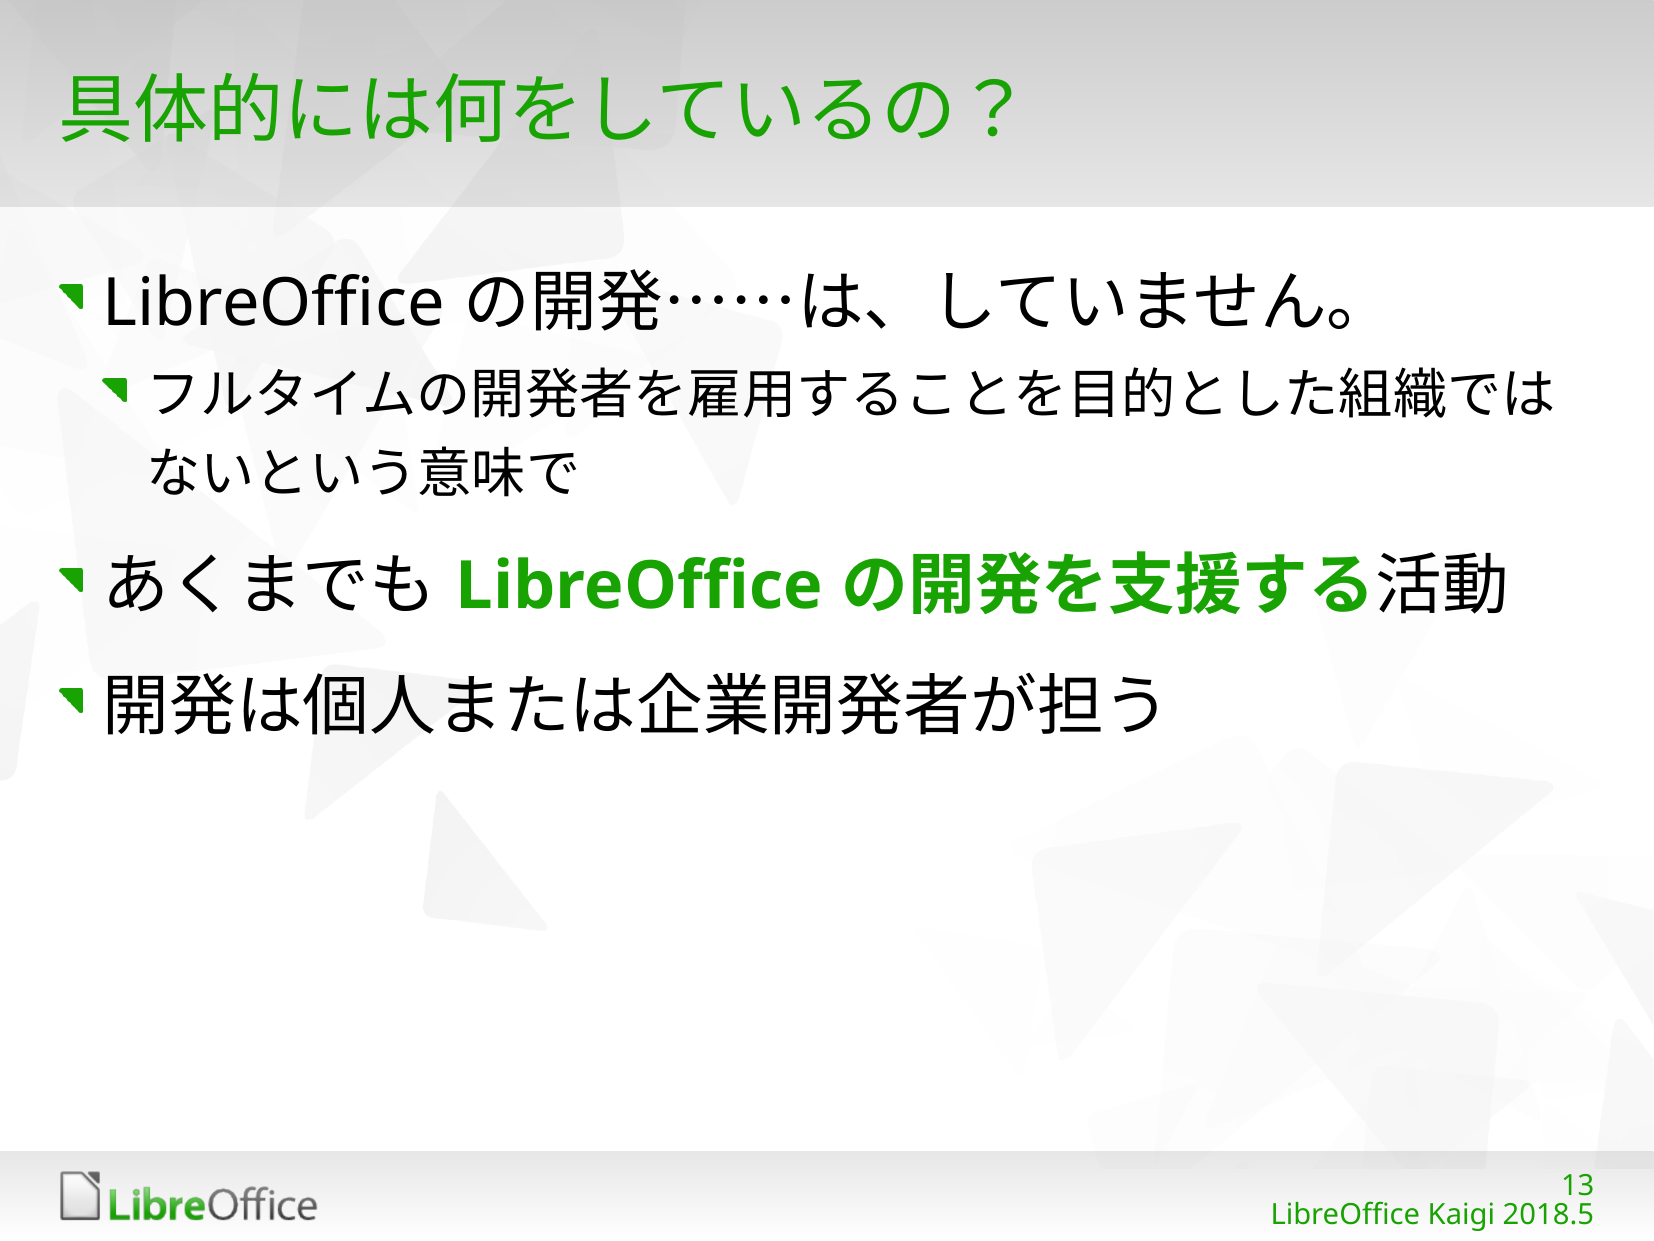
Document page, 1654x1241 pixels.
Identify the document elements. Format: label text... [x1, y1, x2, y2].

title 具体的には何をしているの？ [59, 29, 1595, 178]
list LibreOfficeの開発……は、していません。 フルタイムの開発者を雇用することを目的とした組織ではないという意味で あくまでもLibreOfficeの開発を支援する活動 開発は個人または企業開発者が担う [59, 248, 1595, 968]
picture [915, 548, 1654, 1169]
picture [41, 1152, 337, 1240]
picture [0, 0, 783, 931]
